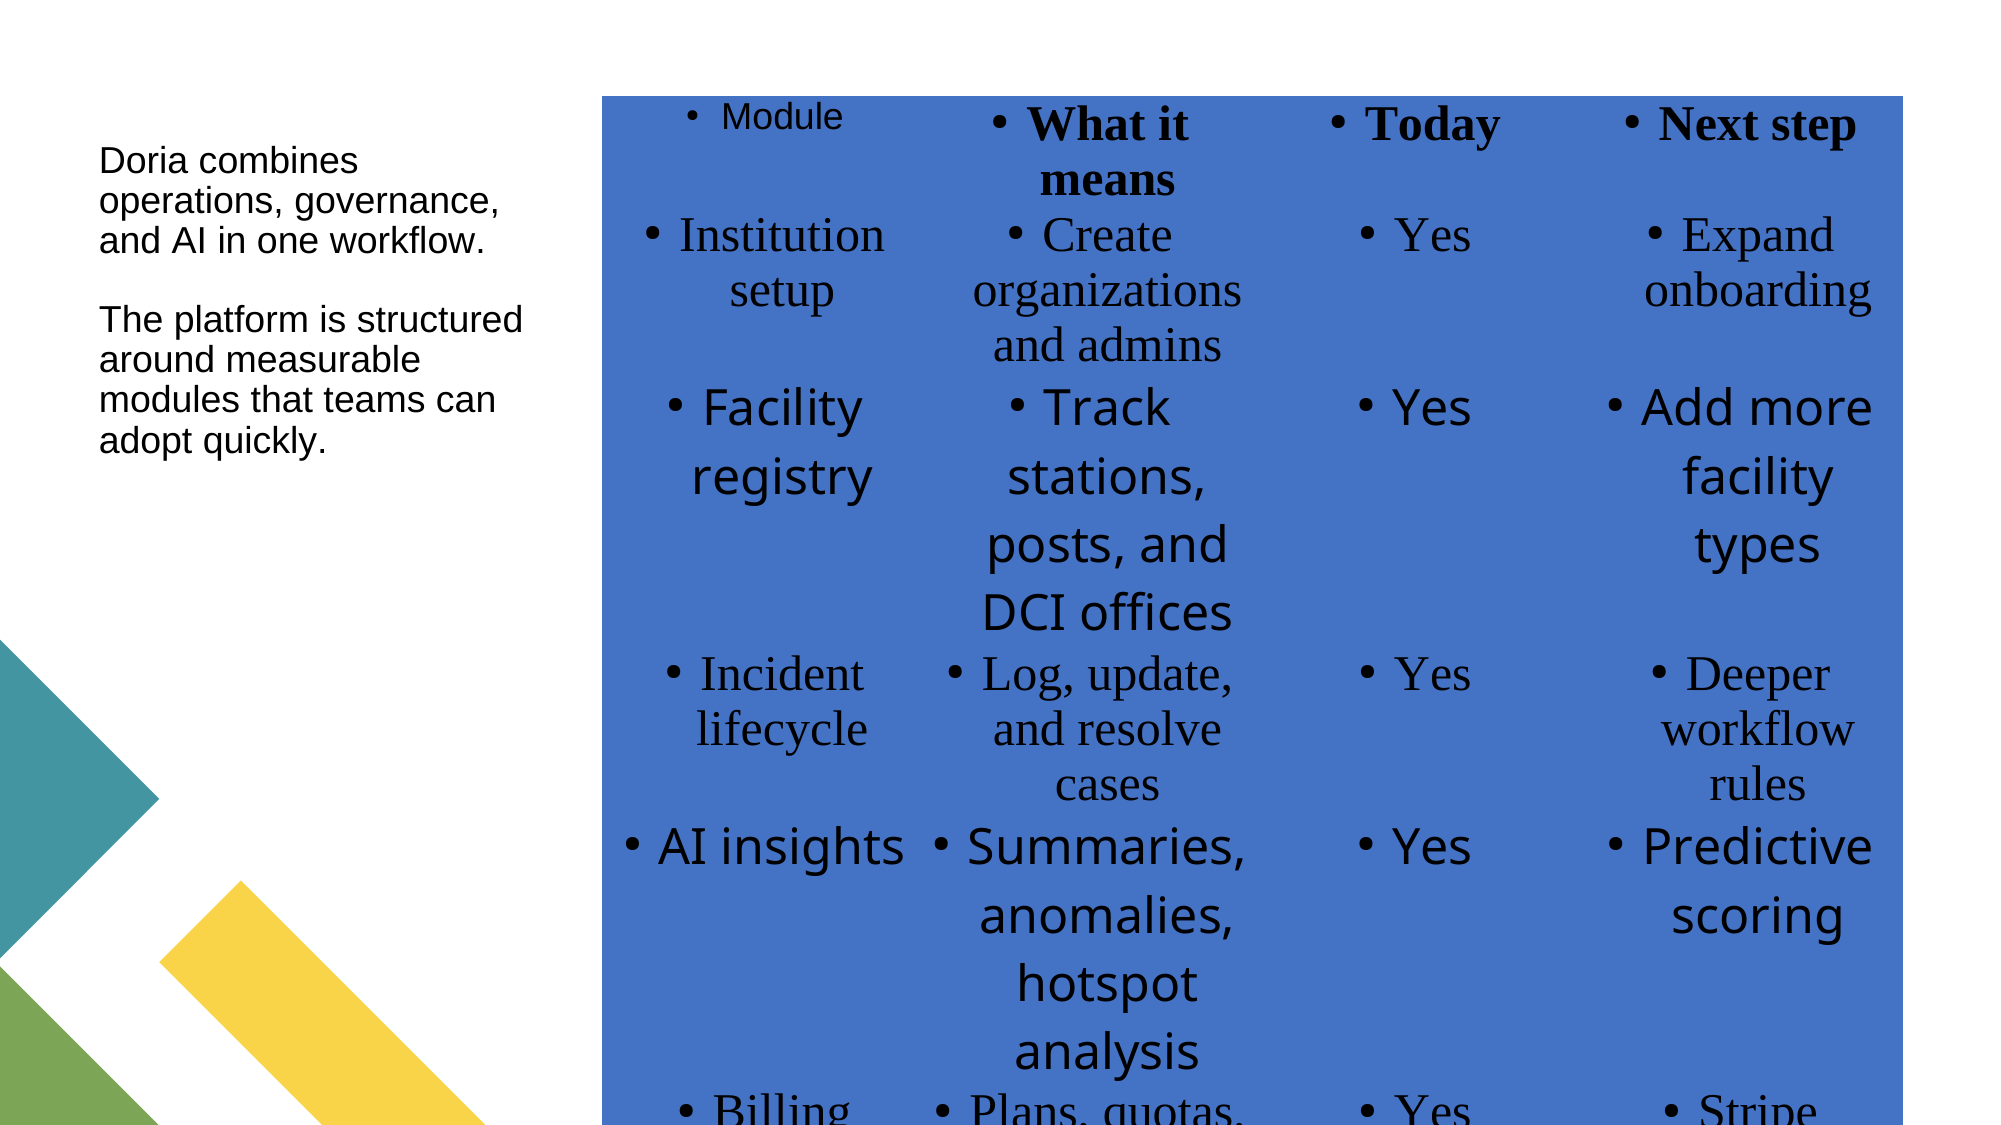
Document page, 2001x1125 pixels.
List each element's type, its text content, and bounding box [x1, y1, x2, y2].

table_cell Yes [1253, 811, 1578, 1084]
table_cell Stripe automation [1578, 1084, 1903, 1125]
table_header Next step [1578, 96, 1903, 206]
table_cell Predictive scoring [1578, 811, 1903, 1084]
table_cell Incident lifecycle [602, 645, 927, 811]
table_header Module [602, 96, 927, 206]
table_header Today [1253, 96, 1578, 206]
table_cell Summaries, anomalies, hotspot analysis [927, 811, 1253, 1084]
table_cell Yes [1253, 1084, 1578, 1125]
table_cell Yes [1436, 1106, 1446, 1114]
table_header What it means [927, 96, 1253, 206]
table_cell Institution setup [602, 206, 927, 372]
table_cell Expand onboarding [1578, 206, 1903, 372]
table_cell Yes [1253, 372, 1578, 645]
table_cell Yes [1253, 206, 1578, 372]
table_cell Add more facility types [1578, 372, 1903, 645]
table_cell Deeper workflow rules [1578, 645, 1903, 811]
table_cell Plans, quotas, entitlement overrides [927, 1084, 1253, 1125]
table_cell AI insights [602, 811, 927, 1084]
table_cell Create organizations and admins [927, 206, 1253, 372]
table_cell Log, update, and resolve cases [927, 645, 1253, 811]
table_cell Yes [1253, 645, 1578, 811]
list Doria combines operations, governance, and AI in one workflow. The platform is structured around measurable modules that teams can adopt quickly. [99, 95, 563, 752]
table_cell Facility registry [602, 372, 927, 645]
table_cell Billing controls [602, 1084, 927, 1125]
table_cell Track stations, posts, and DCI offices [927, 372, 1253, 645]
